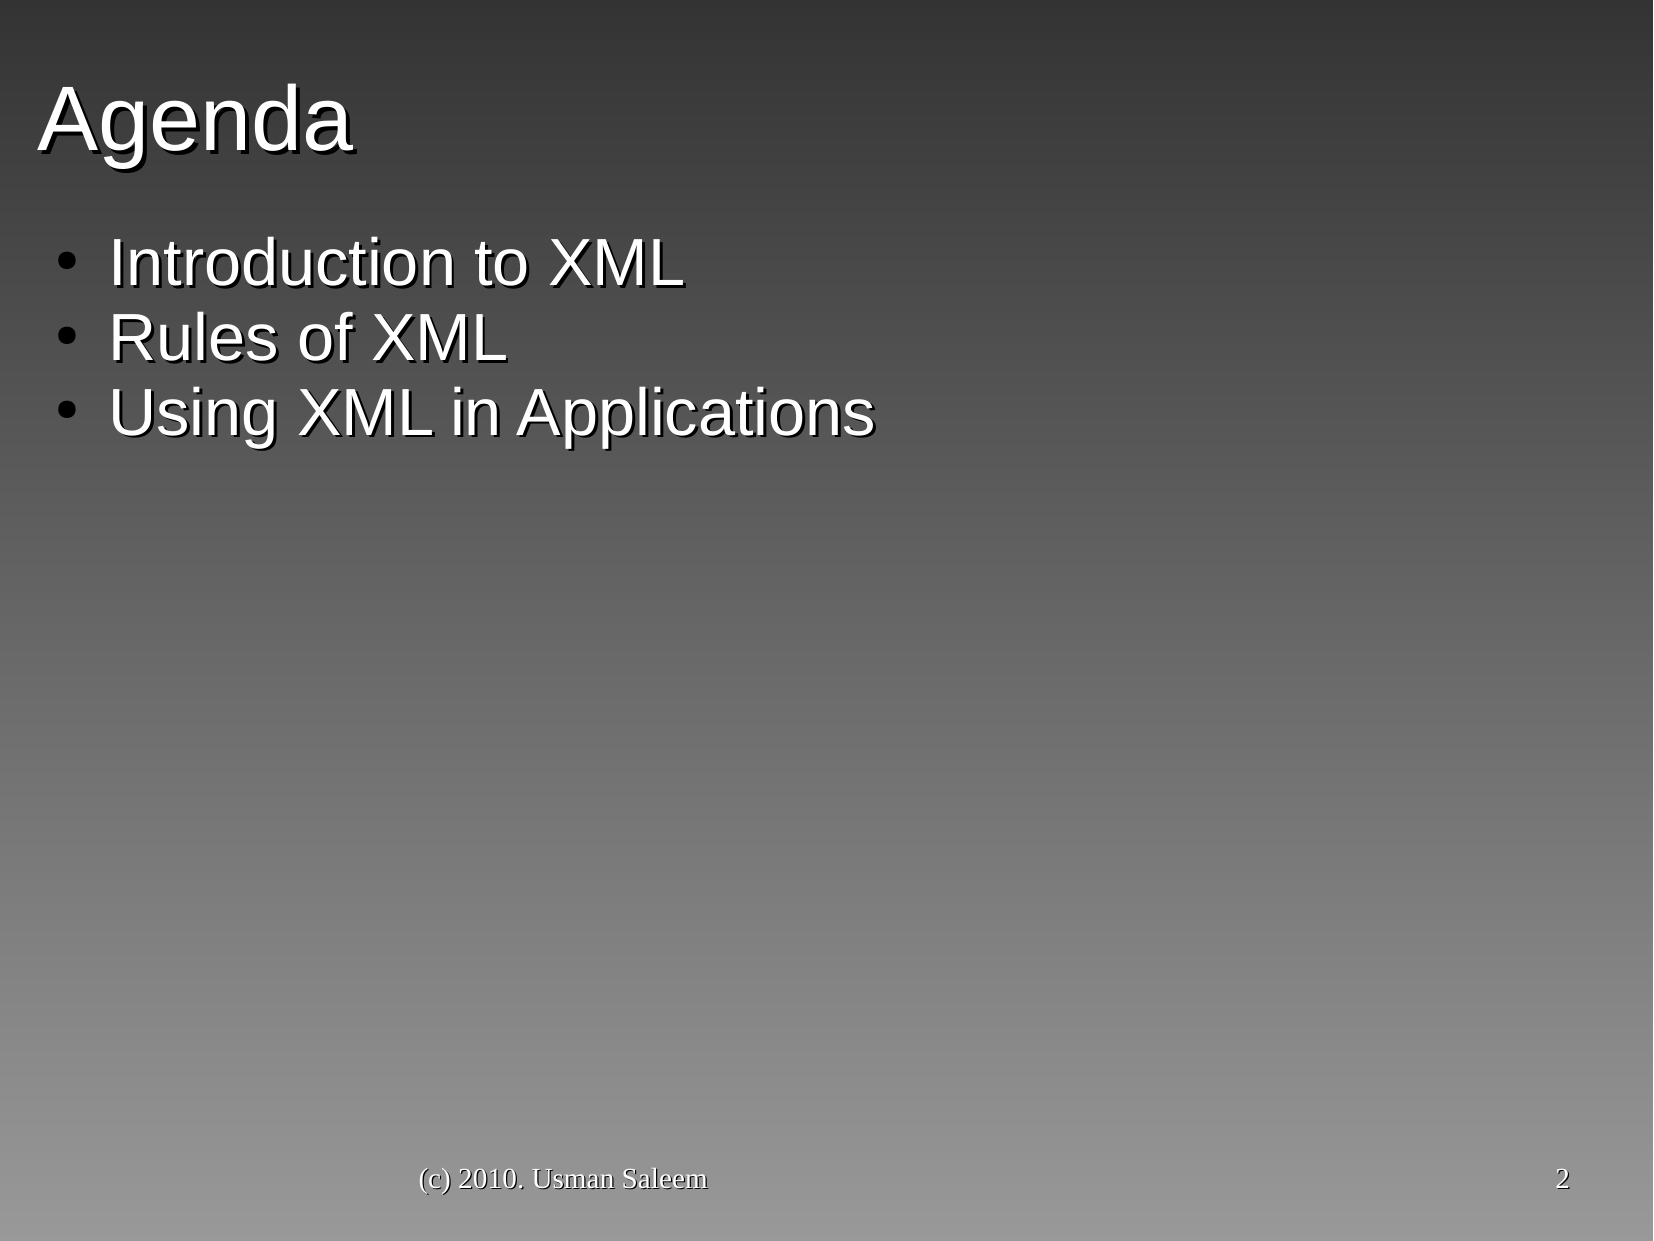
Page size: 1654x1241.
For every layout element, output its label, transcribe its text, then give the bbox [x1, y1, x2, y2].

title Agenda [37, 56, 1613, 181]
list Introduction to XML Rules of XML Using XML in Applications [37, 225, 1613, 1126]
